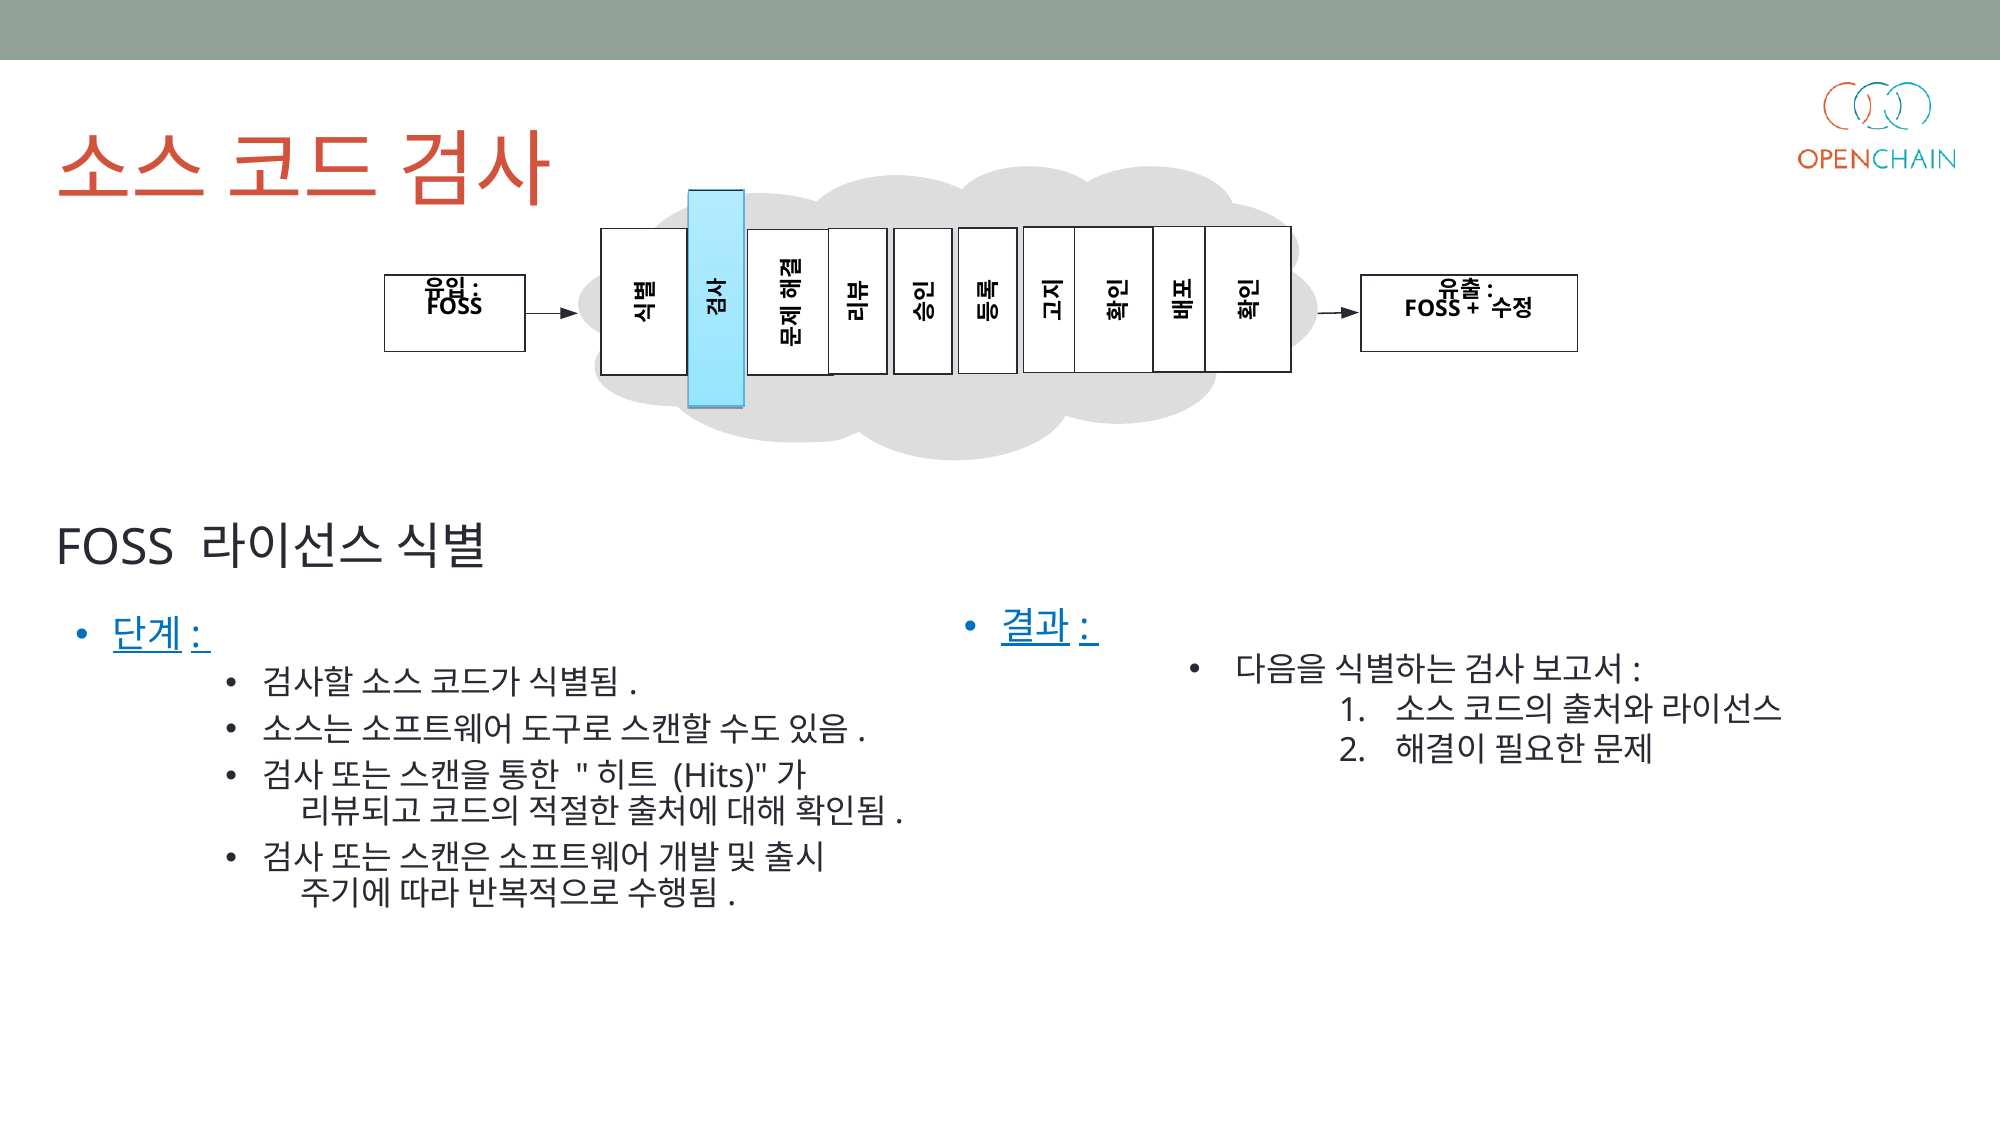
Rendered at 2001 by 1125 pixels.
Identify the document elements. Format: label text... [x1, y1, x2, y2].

text_box 배포 [1153, 248, 1205, 372]
text_box [578, 274, 601, 334]
text_box 확인 [1205, 248, 1291, 372]
text_box 결과: 다음을 식별하는 검사 보고서: 소스 코드의 출처와 라이선스 해결이 필요한 문제 [948, 600, 1898, 978]
text_box 승인 [894, 248, 952, 374]
text_box FOSS 라이선스 식별 [40, 507, 583, 583]
text_box 소스 코드 검사 [40, 84, 1841, 248]
text_box 유출: FOSS + 수정 [1361, 275, 1578, 352]
text_box 단계: 검사할 소스 코드가 식별됨. 소스는 소프트웨어 도구로 스캔할 수도 있음. 검사 또는 스캔을 통한 "히트 (Hits)"가 리뷰되고 코드의 적절한 출처에 대해 확인됨. 검사 또는 스캔은 소프트웨어 개발 및 출시 주기에 따라 반복적으로 수행됨. [60, 607, 932, 1038]
text_box 검사 [688, 248, 745, 407]
text_box 문제 해결 [747, 248, 833, 375]
text_box 리뷰 [829, 248, 887, 374]
text_box 등록 [959, 248, 1017, 373]
text_box 고지 [1023, 248, 1074, 373]
text_box 유입: FOSS [384, 275, 525, 352]
text_box 확인 [1074, 248, 1160, 373]
text_box 식별 [601, 248, 687, 375]
text_box [594, 248, 1217, 461]
text_box [1291, 248, 1318, 349]
